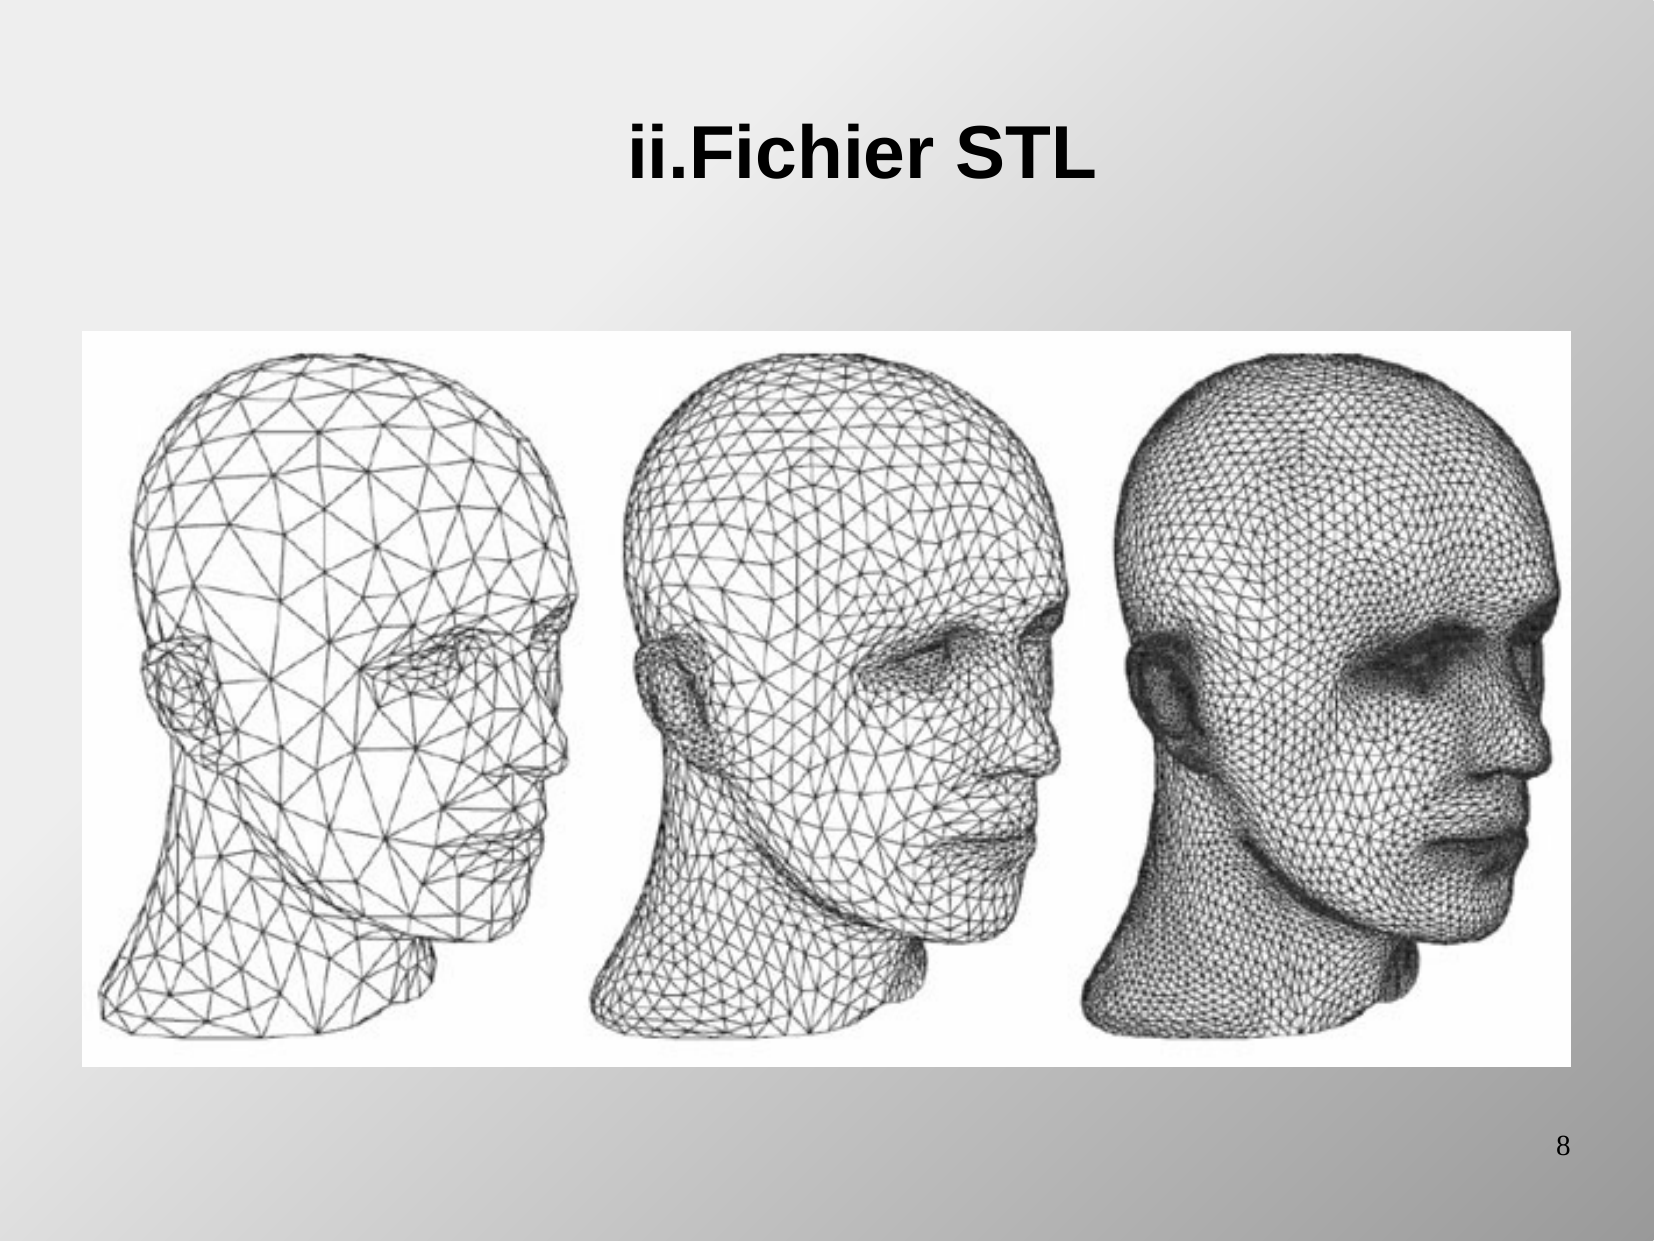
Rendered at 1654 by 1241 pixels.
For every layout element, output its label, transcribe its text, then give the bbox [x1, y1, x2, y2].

title ii.Fichier STL [82, 49, 1571, 257]
picture [82, 331, 1571, 1067]
